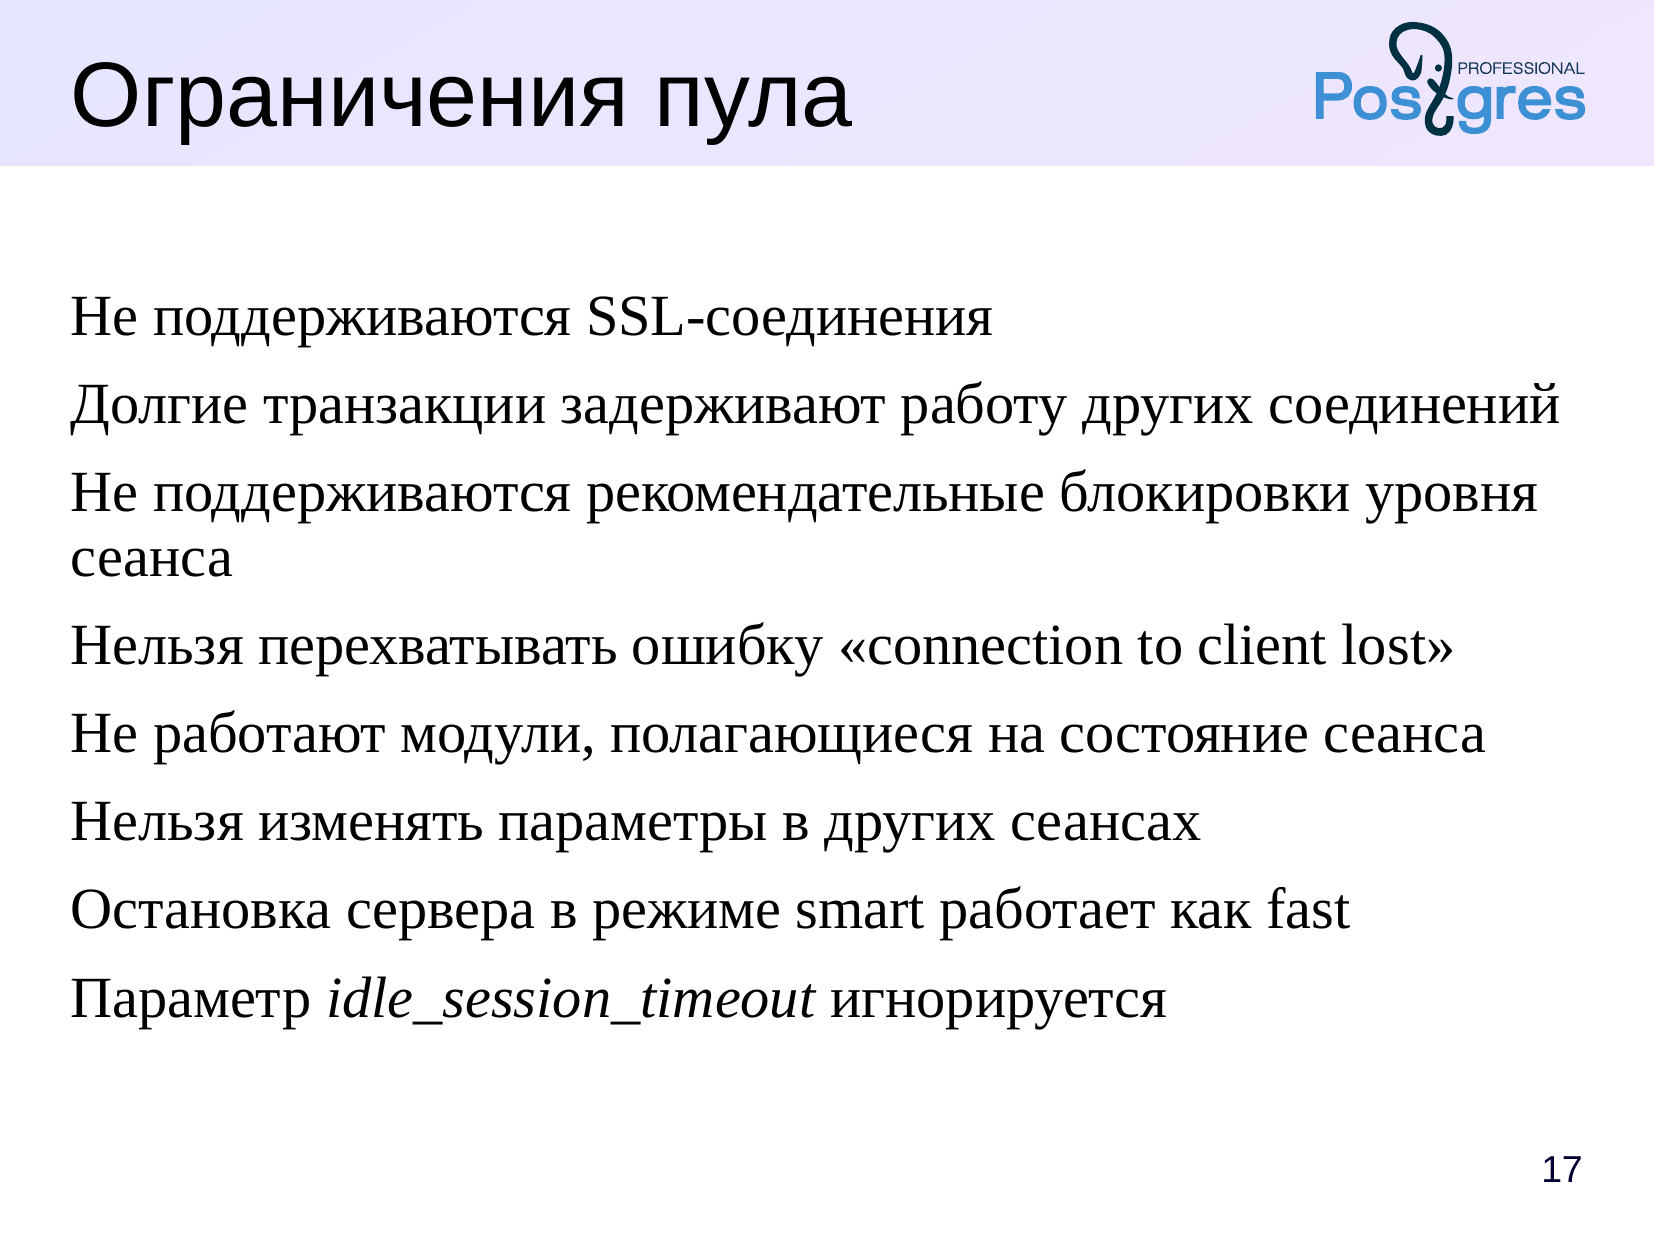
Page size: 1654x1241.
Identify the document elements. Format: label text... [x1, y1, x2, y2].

title Ограничения пула [70, 43, 1241, 147]
list Не поддерживаются SSL-соединения Долгие транзакции задерживают работу других соединений Не поддерживаются рекомендательные блокировки уровня сеанса Нельзя перехватывать ошибку «connection to client lost» Не работают модули, полагающиеся на состояние сеанса Нельзя изменять параметры в других сеансах Остановка сервера в режиме smart работает как fast Параметр idle_session_timeout игнорируется [70, 283, 1583, 1134]
